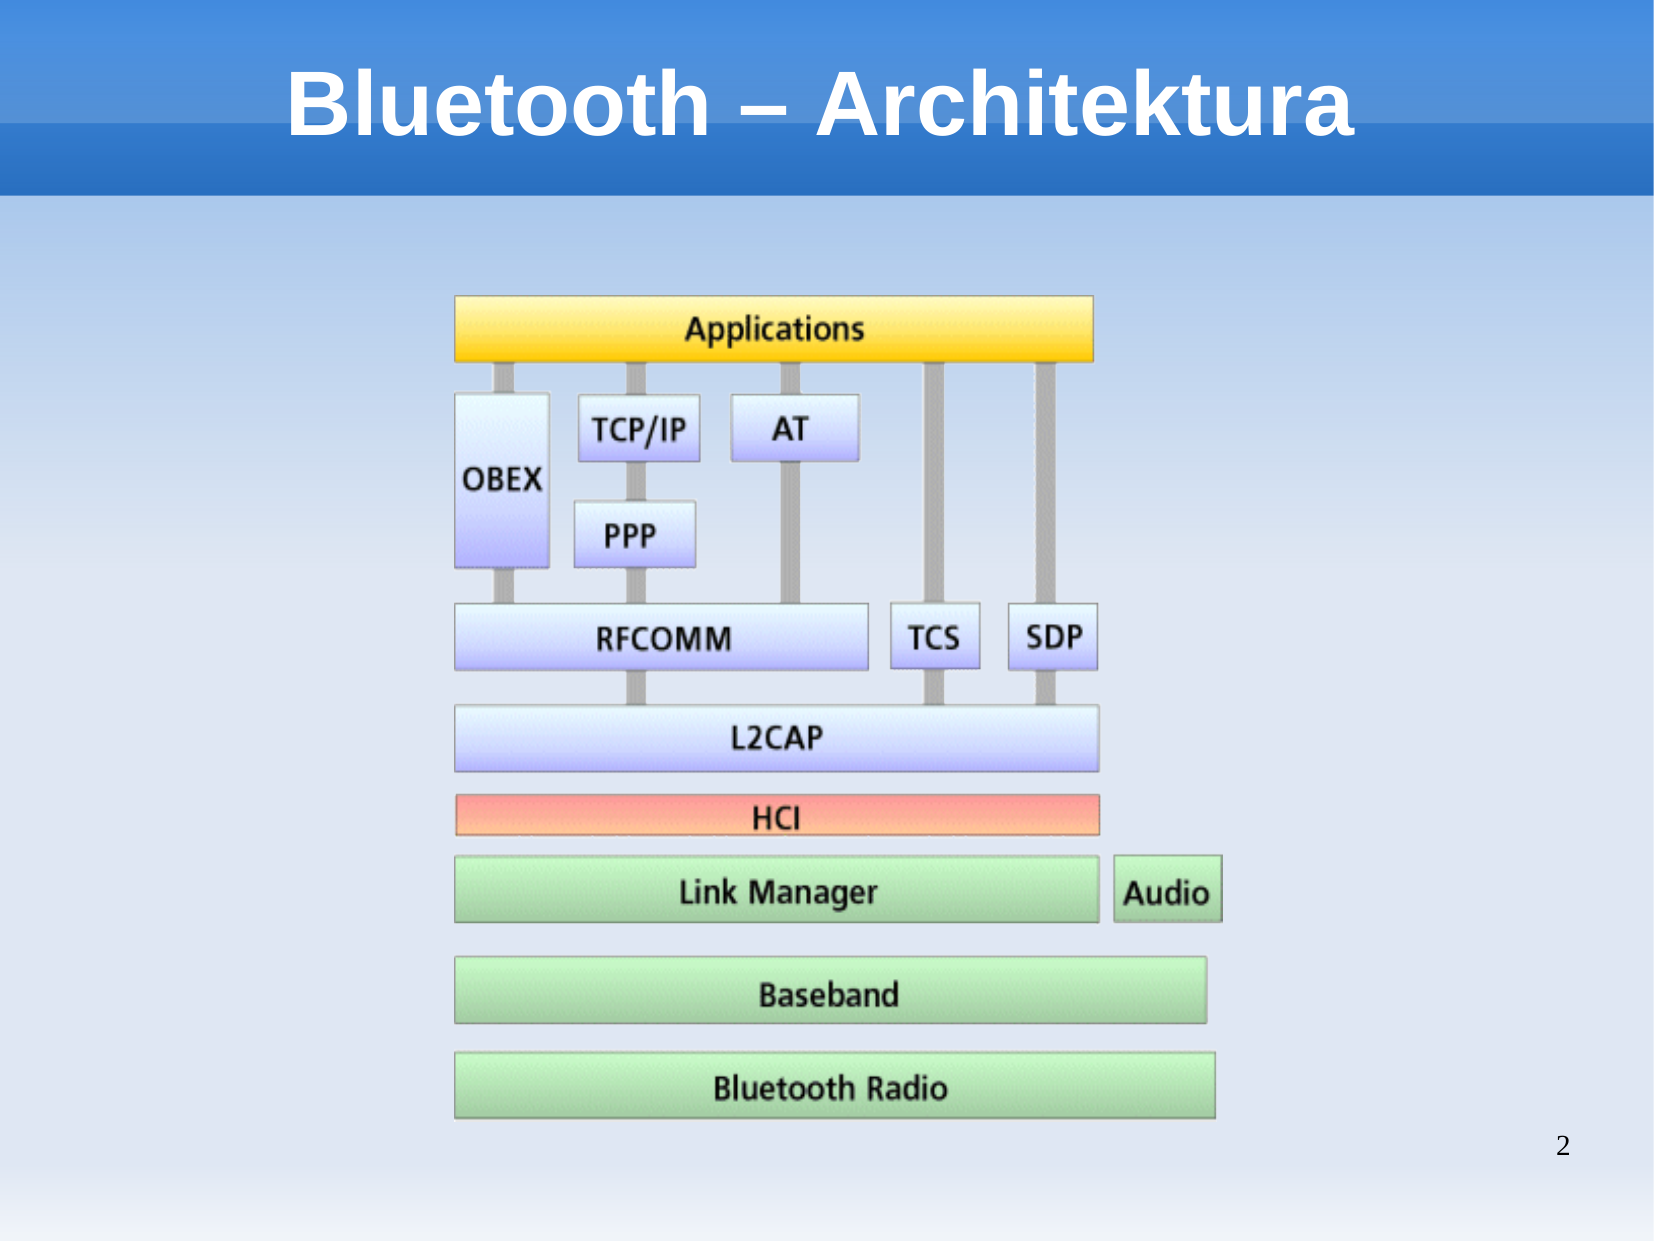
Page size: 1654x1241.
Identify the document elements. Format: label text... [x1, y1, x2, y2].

title Bluetooth – Architektura [76, 0, 1565, 208]
picture [0, 0, 1654, 1241]
